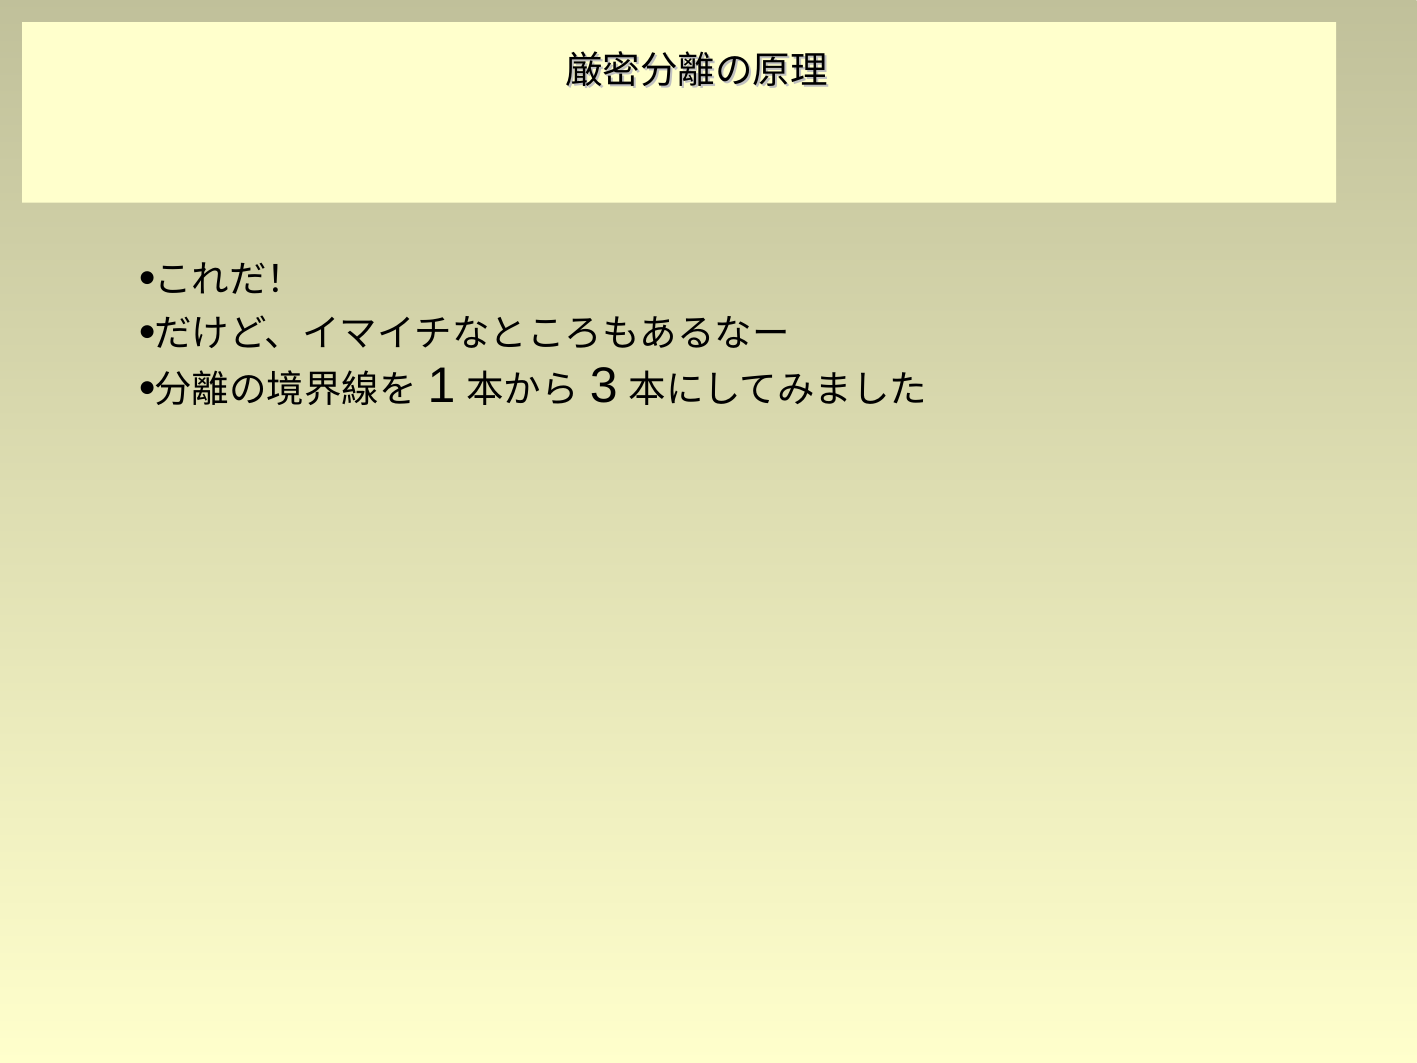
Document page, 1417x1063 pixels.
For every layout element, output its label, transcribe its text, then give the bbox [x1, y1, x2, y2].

text_box これだ！ だけど、イマイチなところもあるなー 分離の境界線を1本から3本にしてみました [125, 241, 1209, 980]
text_box 厳密分離の原理 [25, 32, 1368, 179]
text_box [22, 22, 1337, 203]
